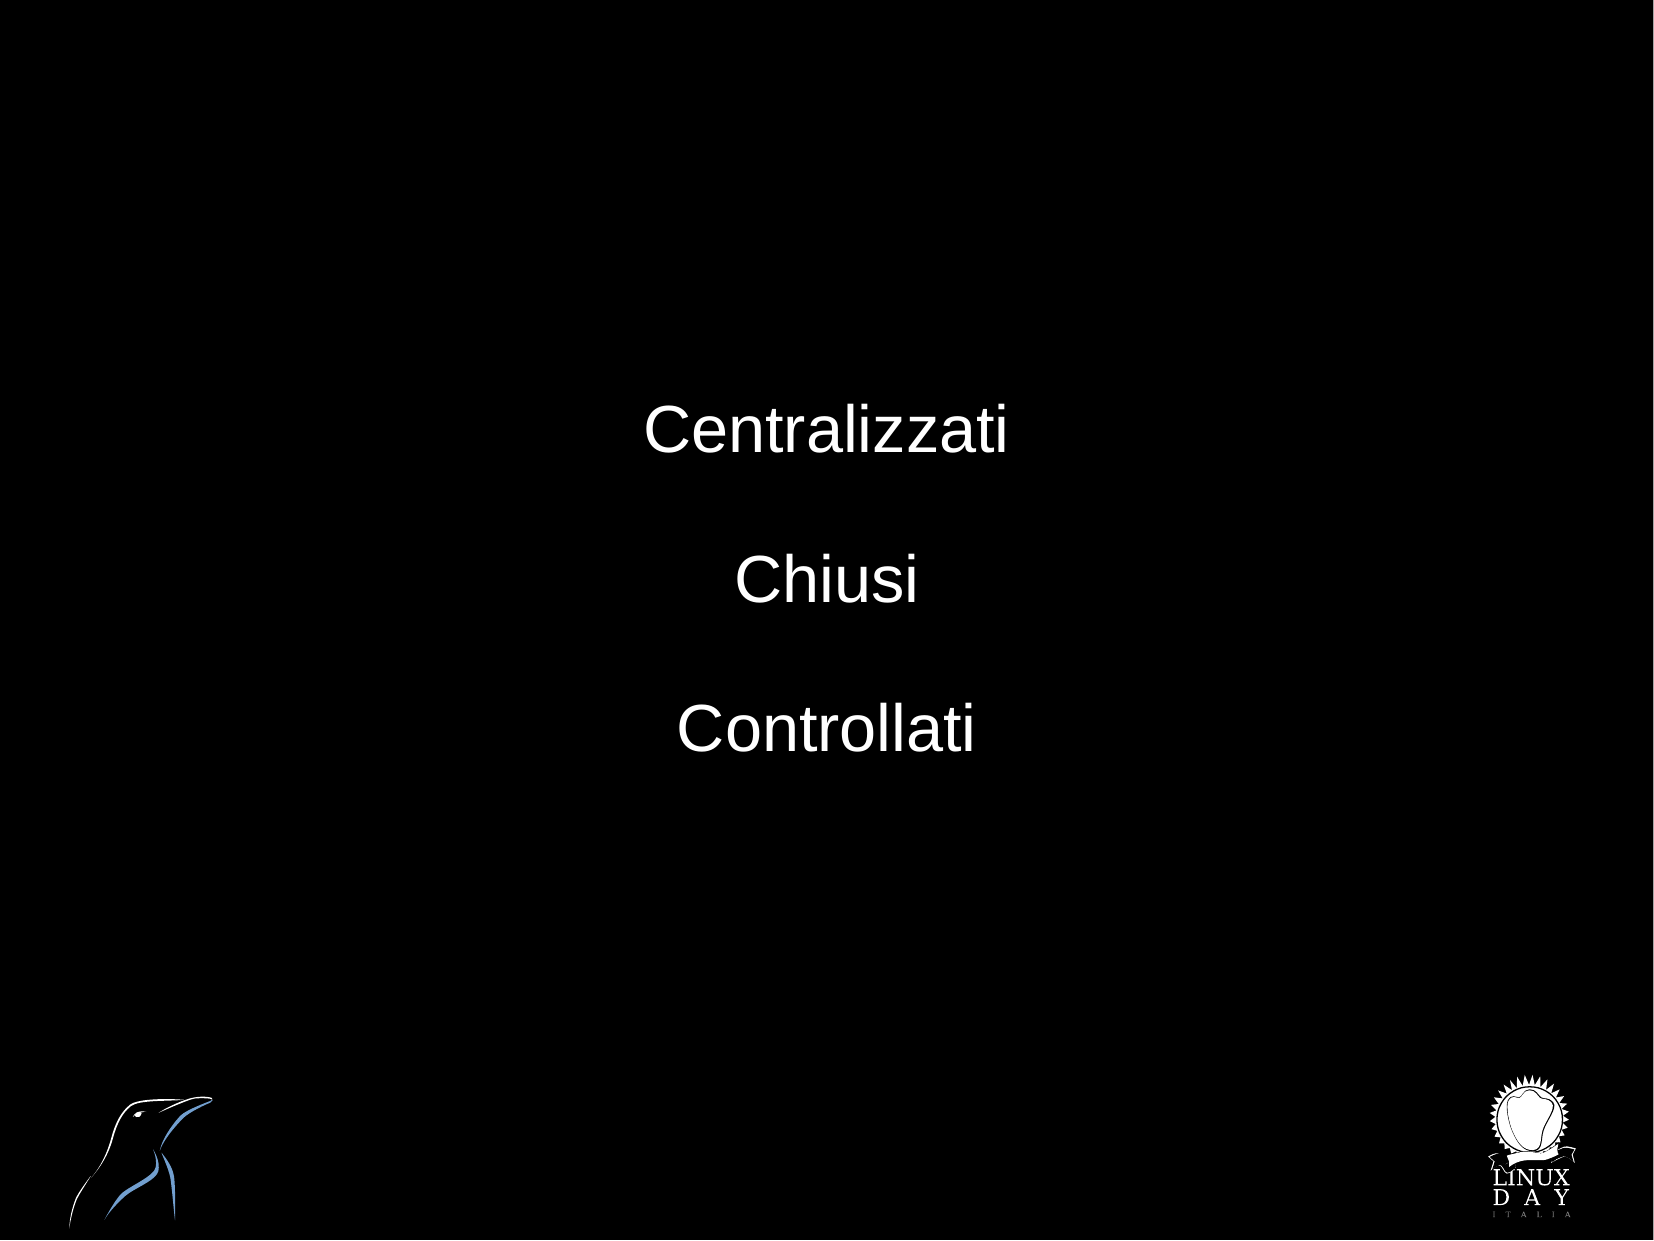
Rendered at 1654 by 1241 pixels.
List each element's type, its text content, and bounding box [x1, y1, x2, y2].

subtitle Centralizzati Chiusi Controllati [82, 49, 1571, 1109]
